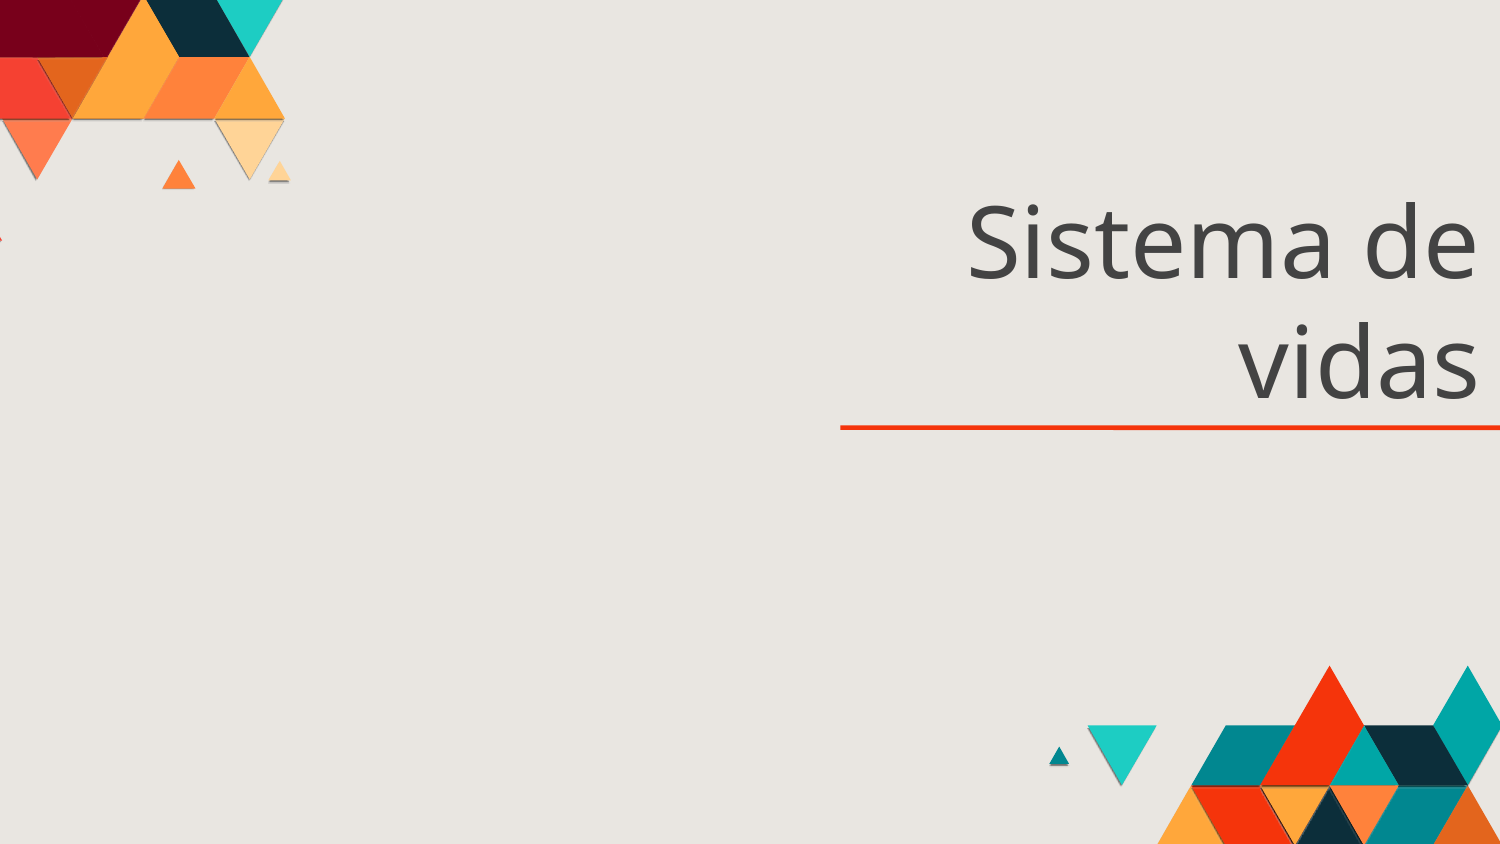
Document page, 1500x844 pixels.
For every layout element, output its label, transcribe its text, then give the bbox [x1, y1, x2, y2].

title Sistema de vidas [744, 181, 1496, 434]
